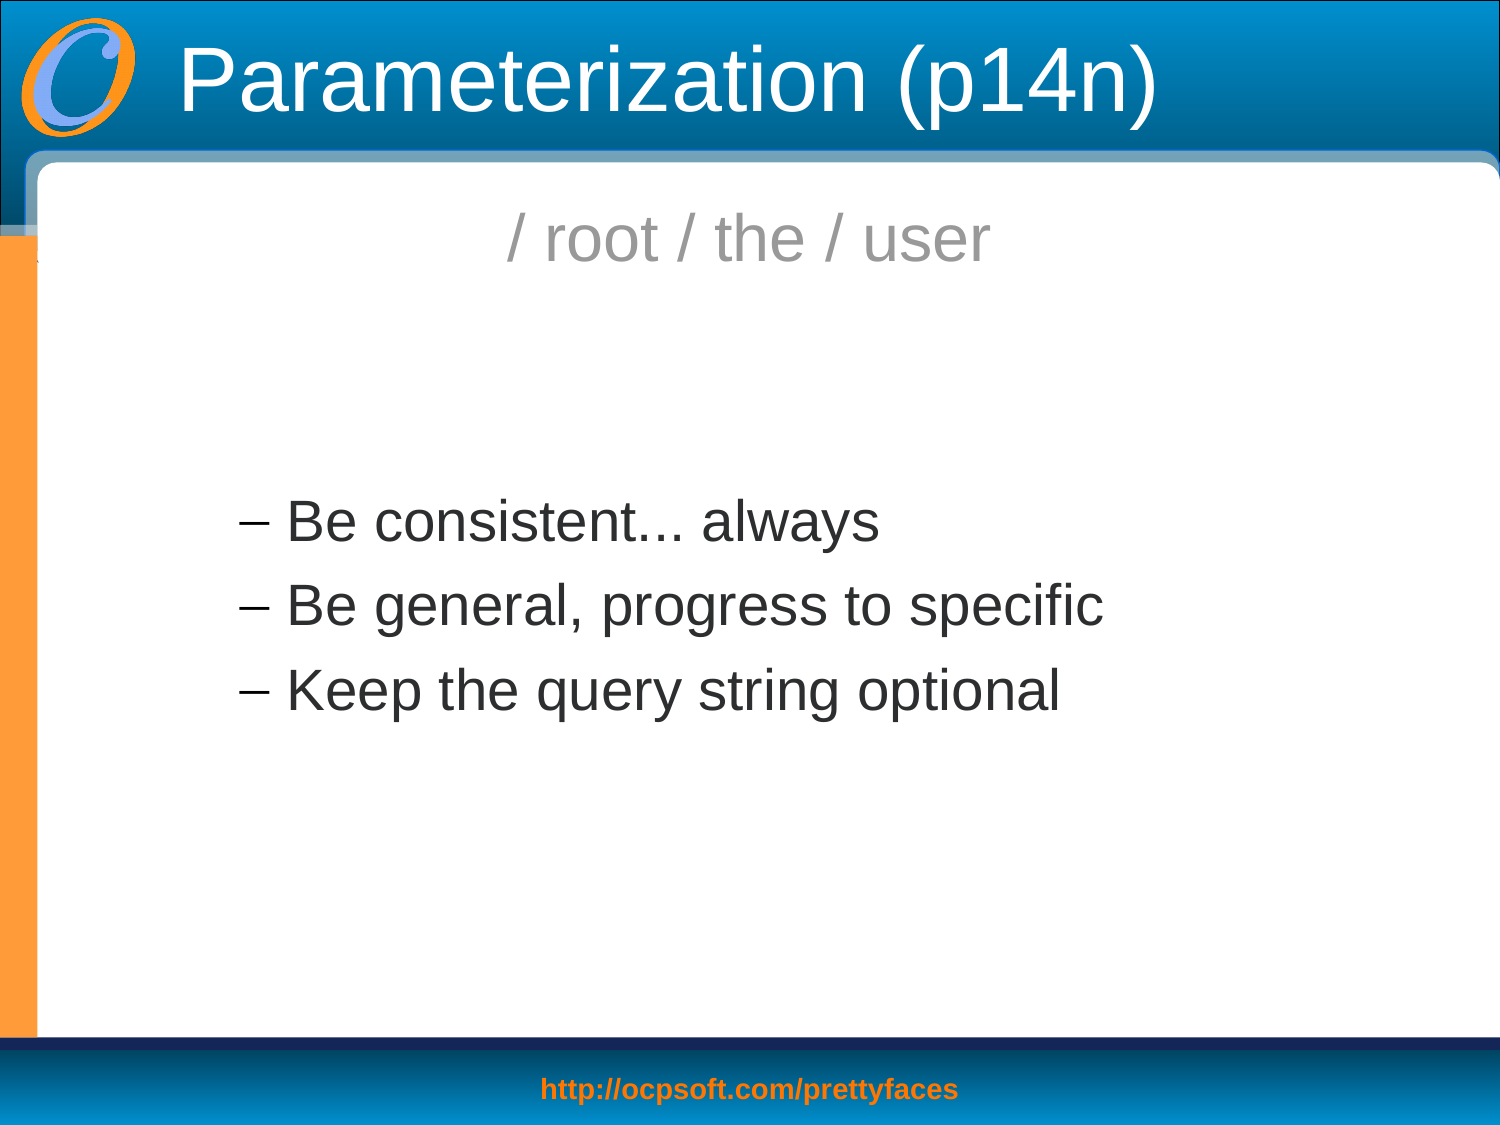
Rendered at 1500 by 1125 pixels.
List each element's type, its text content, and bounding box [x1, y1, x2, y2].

title Parameterization (p14n) [162, 11, 1463, 138]
picture [22, 19, 135, 136]
list / root / the / user Be consistent... always Be general, progress to specific Keep the query string optional [75, 187, 1425, 1005]
